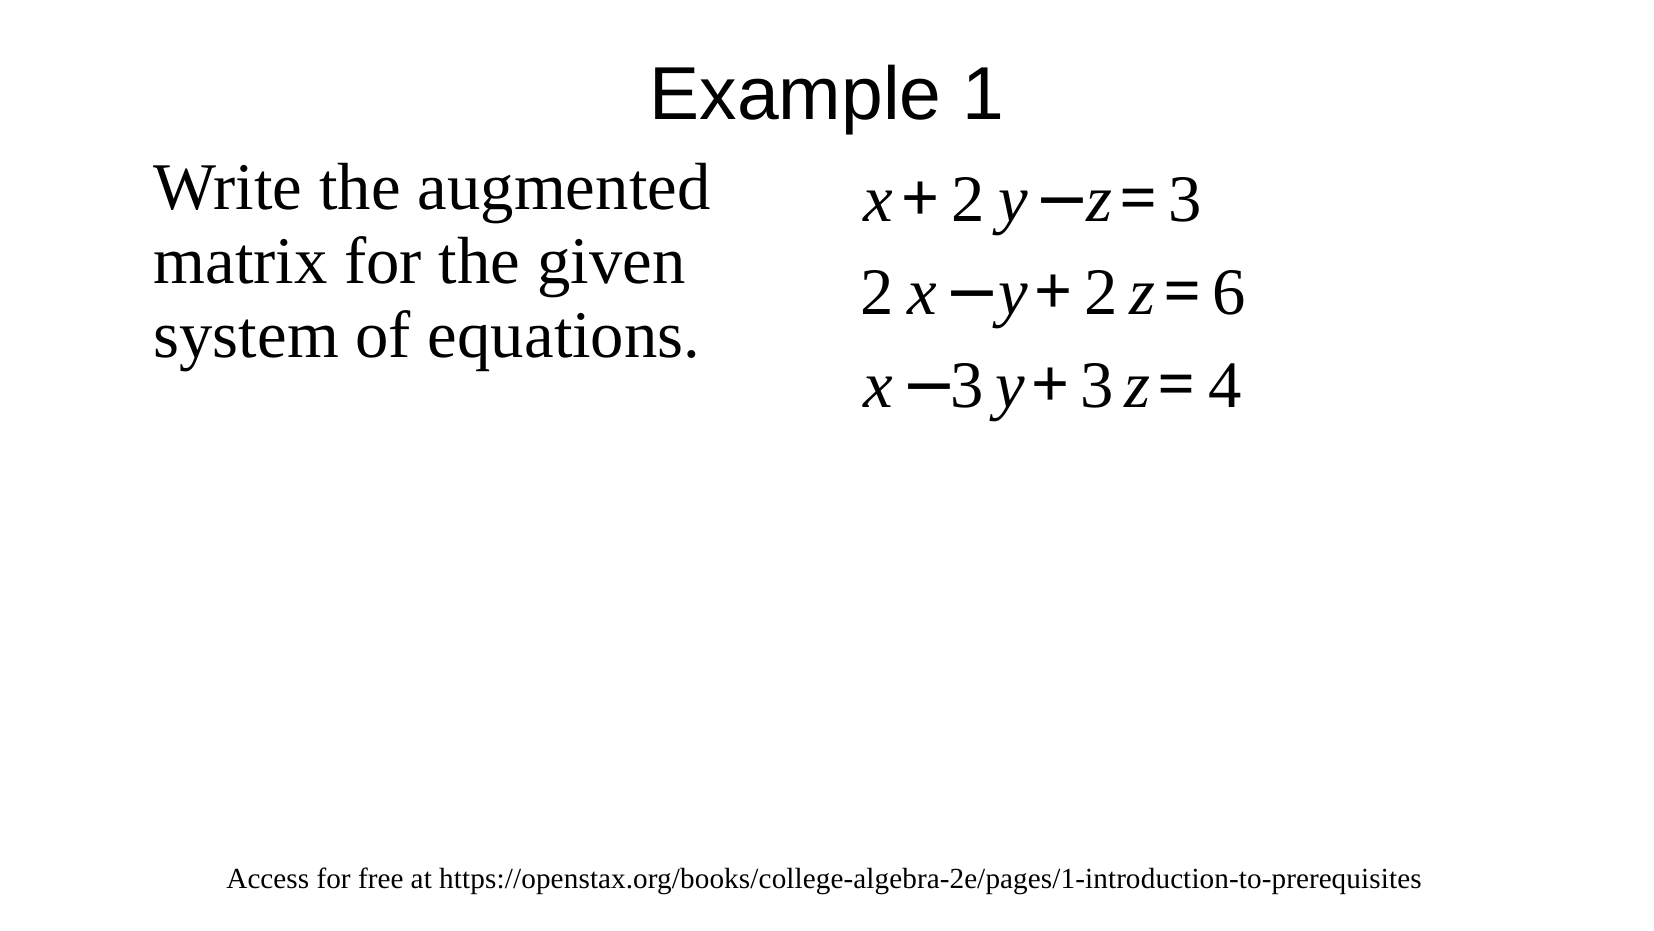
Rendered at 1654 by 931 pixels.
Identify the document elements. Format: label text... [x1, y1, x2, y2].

chart [845, 150, 1248, 427]
list Write the augmented matrix for the given system of equations. [82, 150, 809, 826]
title Example 1 [82, 37, 1571, 151]
